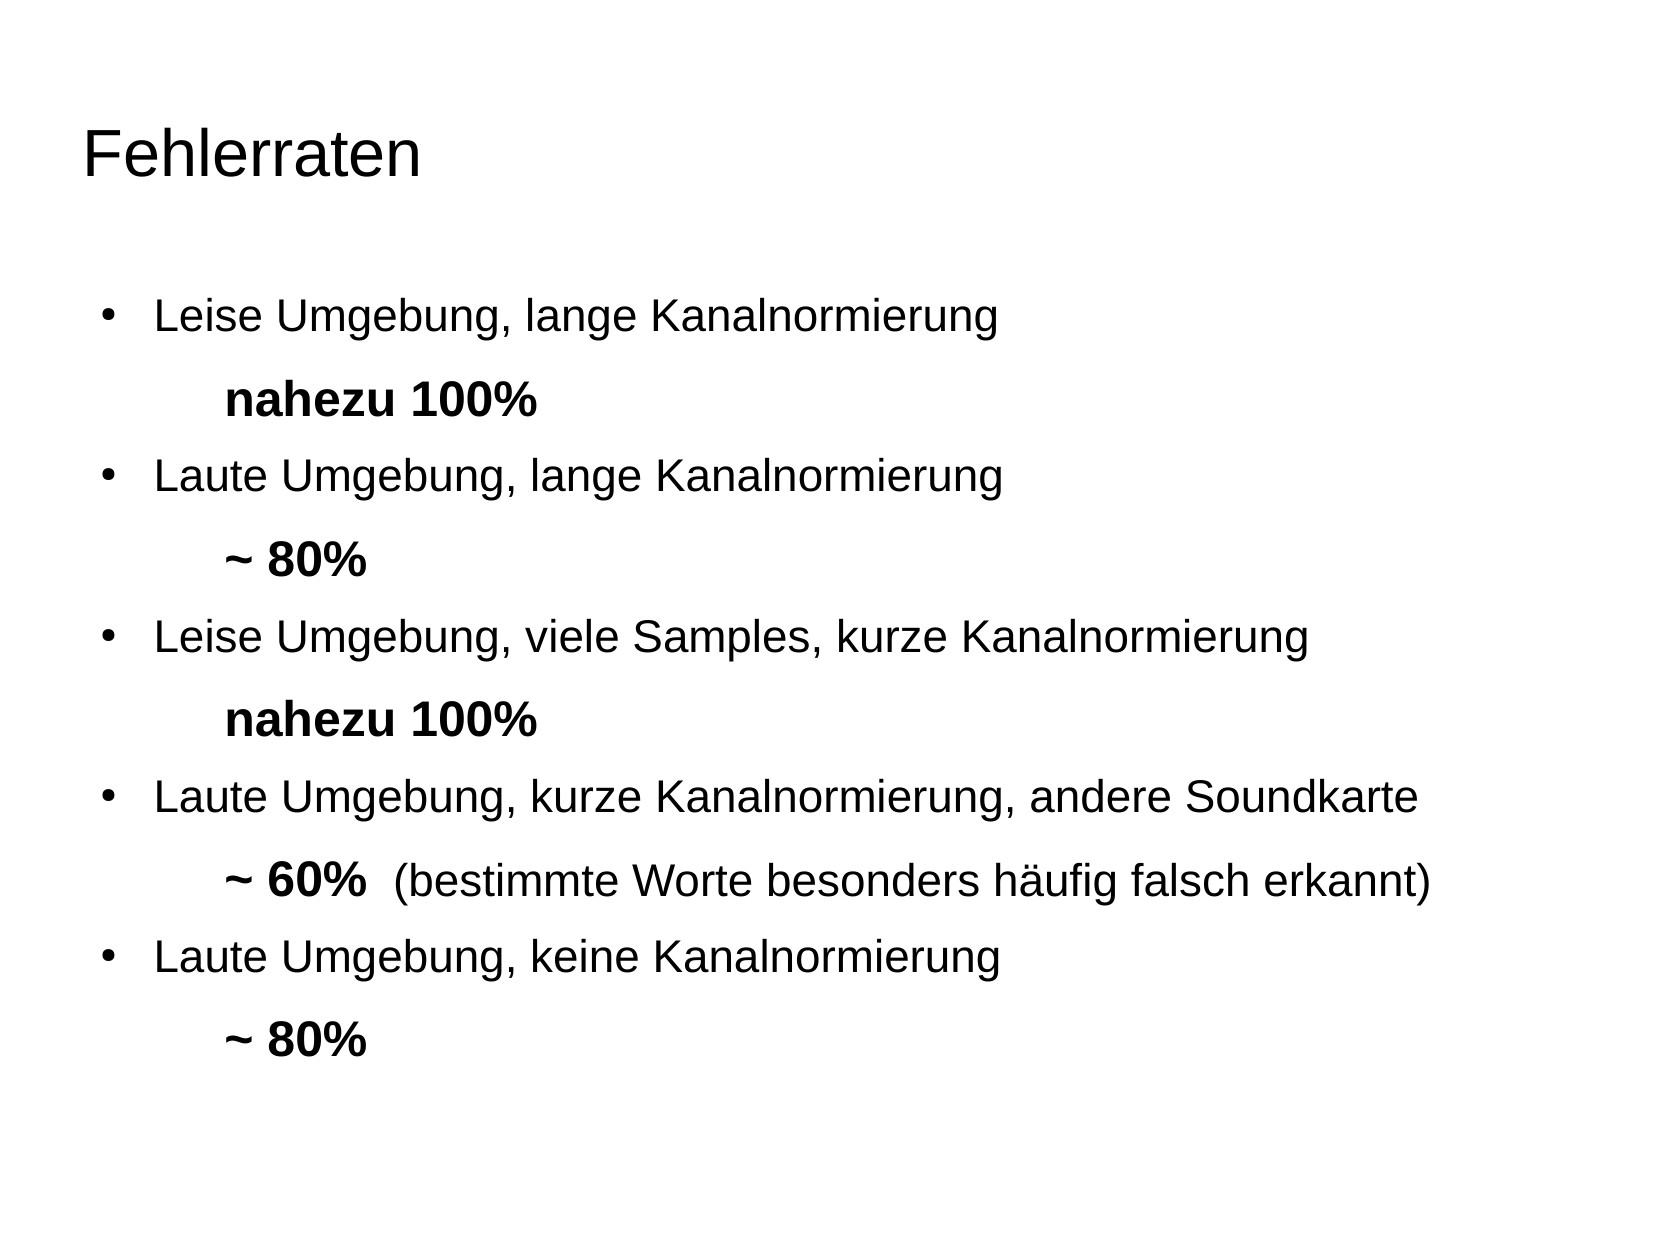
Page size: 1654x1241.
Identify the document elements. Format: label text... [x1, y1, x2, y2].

title Fehlerraten [82, 49, 1571, 257]
list Leise Umgebung, lange Kanalnormierung nahezu 100% Laute Umgebung, lange Kanalnormierung ~ 80% Leise Umgebung, viele Samples, kurze Kanalnormierung nahezu 100% Laute Umgebung, kurze Kanalnormierung, andere Soundkarte ~ 60% (bestimmte Worte besonders häufig falsch erkannt) Laute Umgebung, keine Kanalnormierung ~ 80% [82, 290, 1571, 1109]
